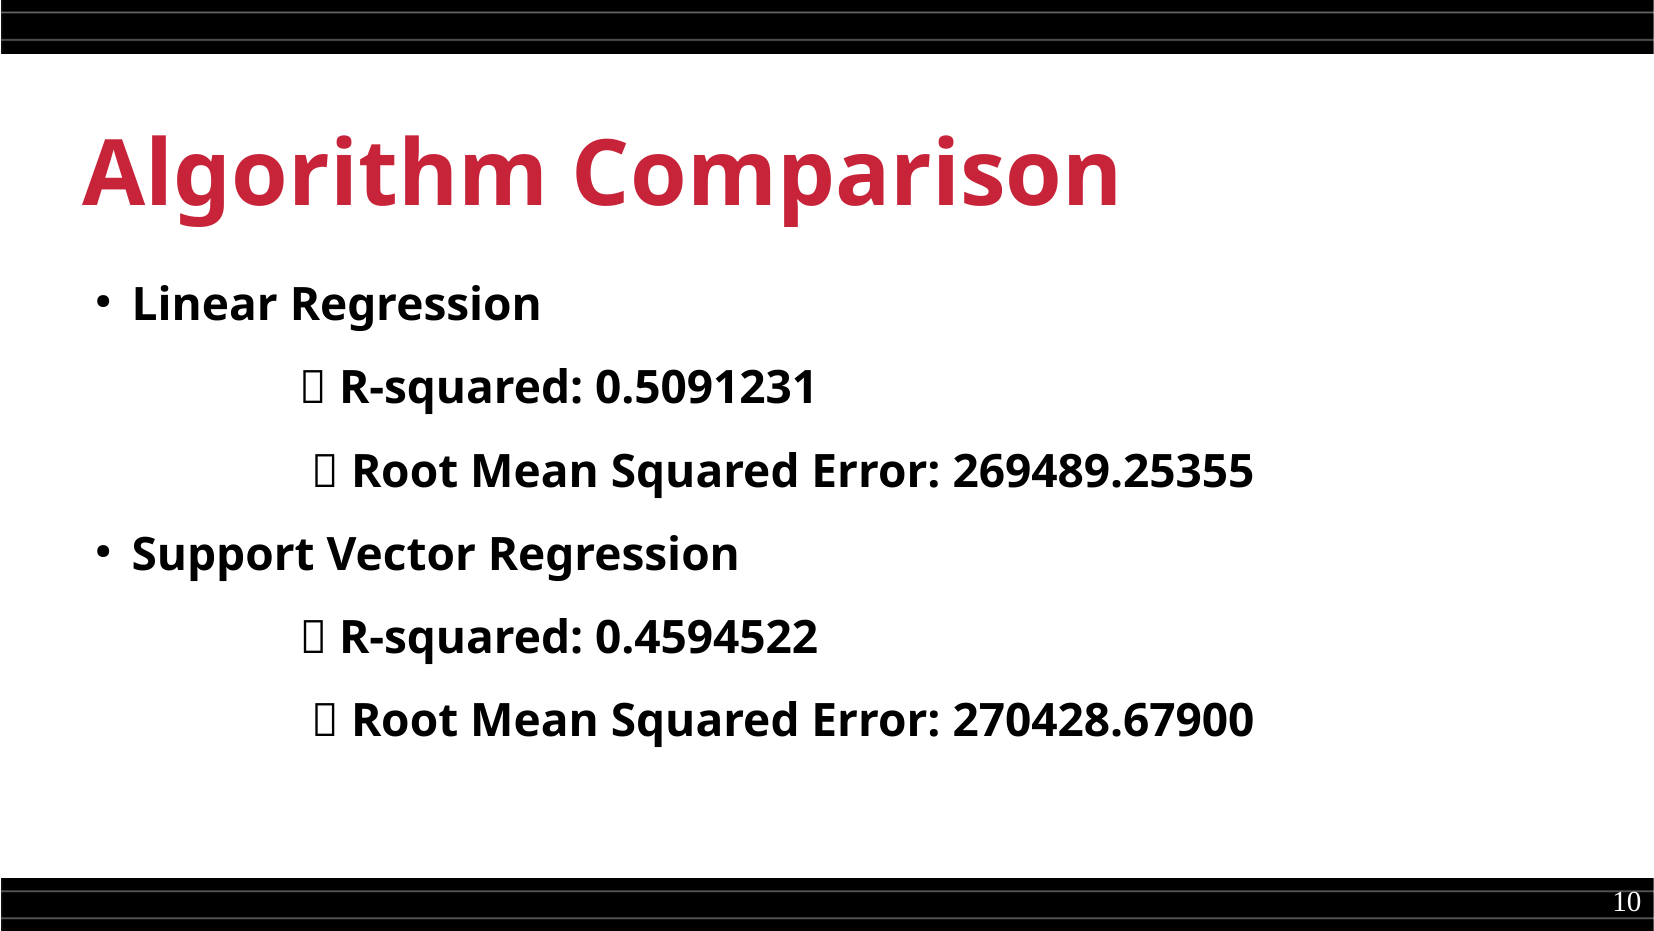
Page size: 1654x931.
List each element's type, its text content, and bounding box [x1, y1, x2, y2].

list Linear Regression  R-squared: 0.5091231  Root Mean Squared Error: 269489.25355 Support Vector Regression  R-squared: 0.4594522  Root Mean Squared Error: 270428.67900 [82, 271, 1571, 758]
picture [1, 878, 1654, 931]
title Algorithm Comparison [82, 92, 1571, 249]
picture [1, 0, 1654, 54]
